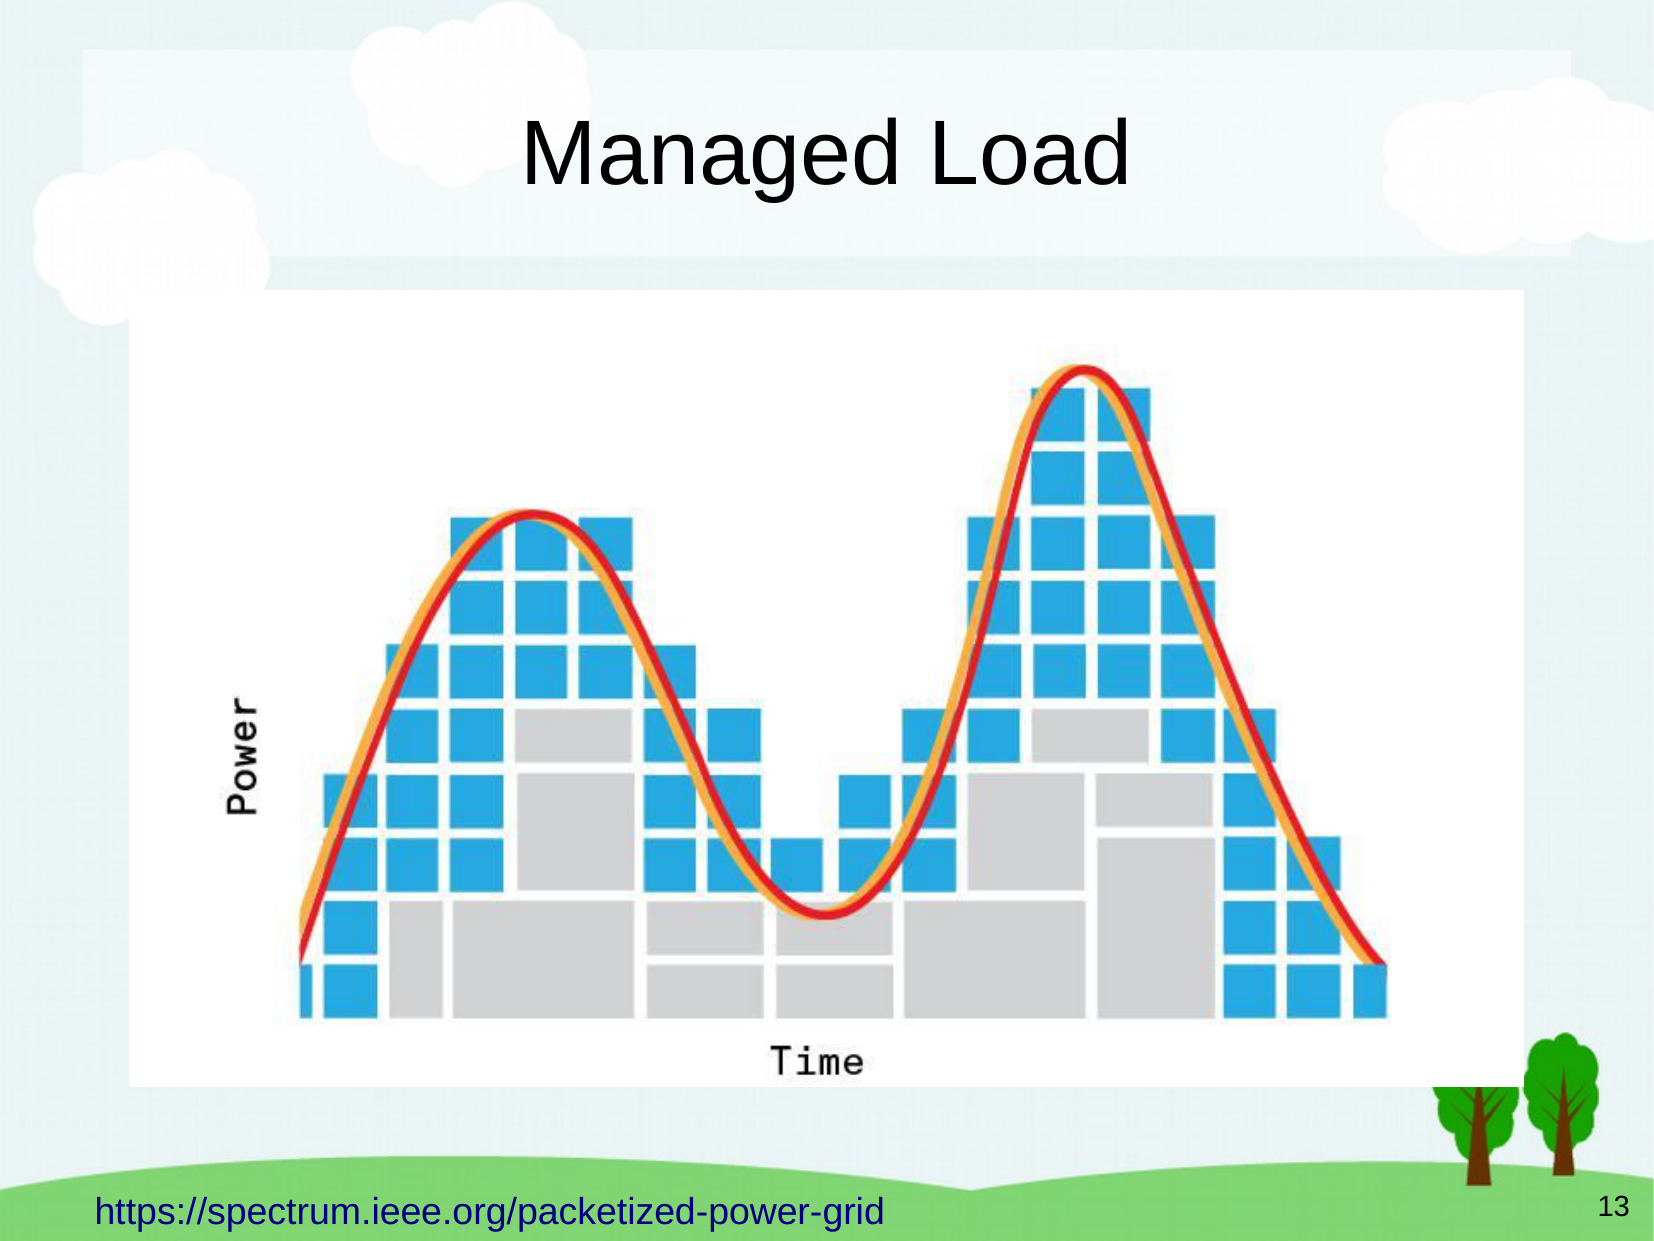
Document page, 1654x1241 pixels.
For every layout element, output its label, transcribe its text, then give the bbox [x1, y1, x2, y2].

picture [0, 0, 1654, 1241]
title Managed Load [82, 49, 1571, 257]
text_box https://spectrum.ieee.org/packetized-power-grid [79, 1183, 901, 1241]
